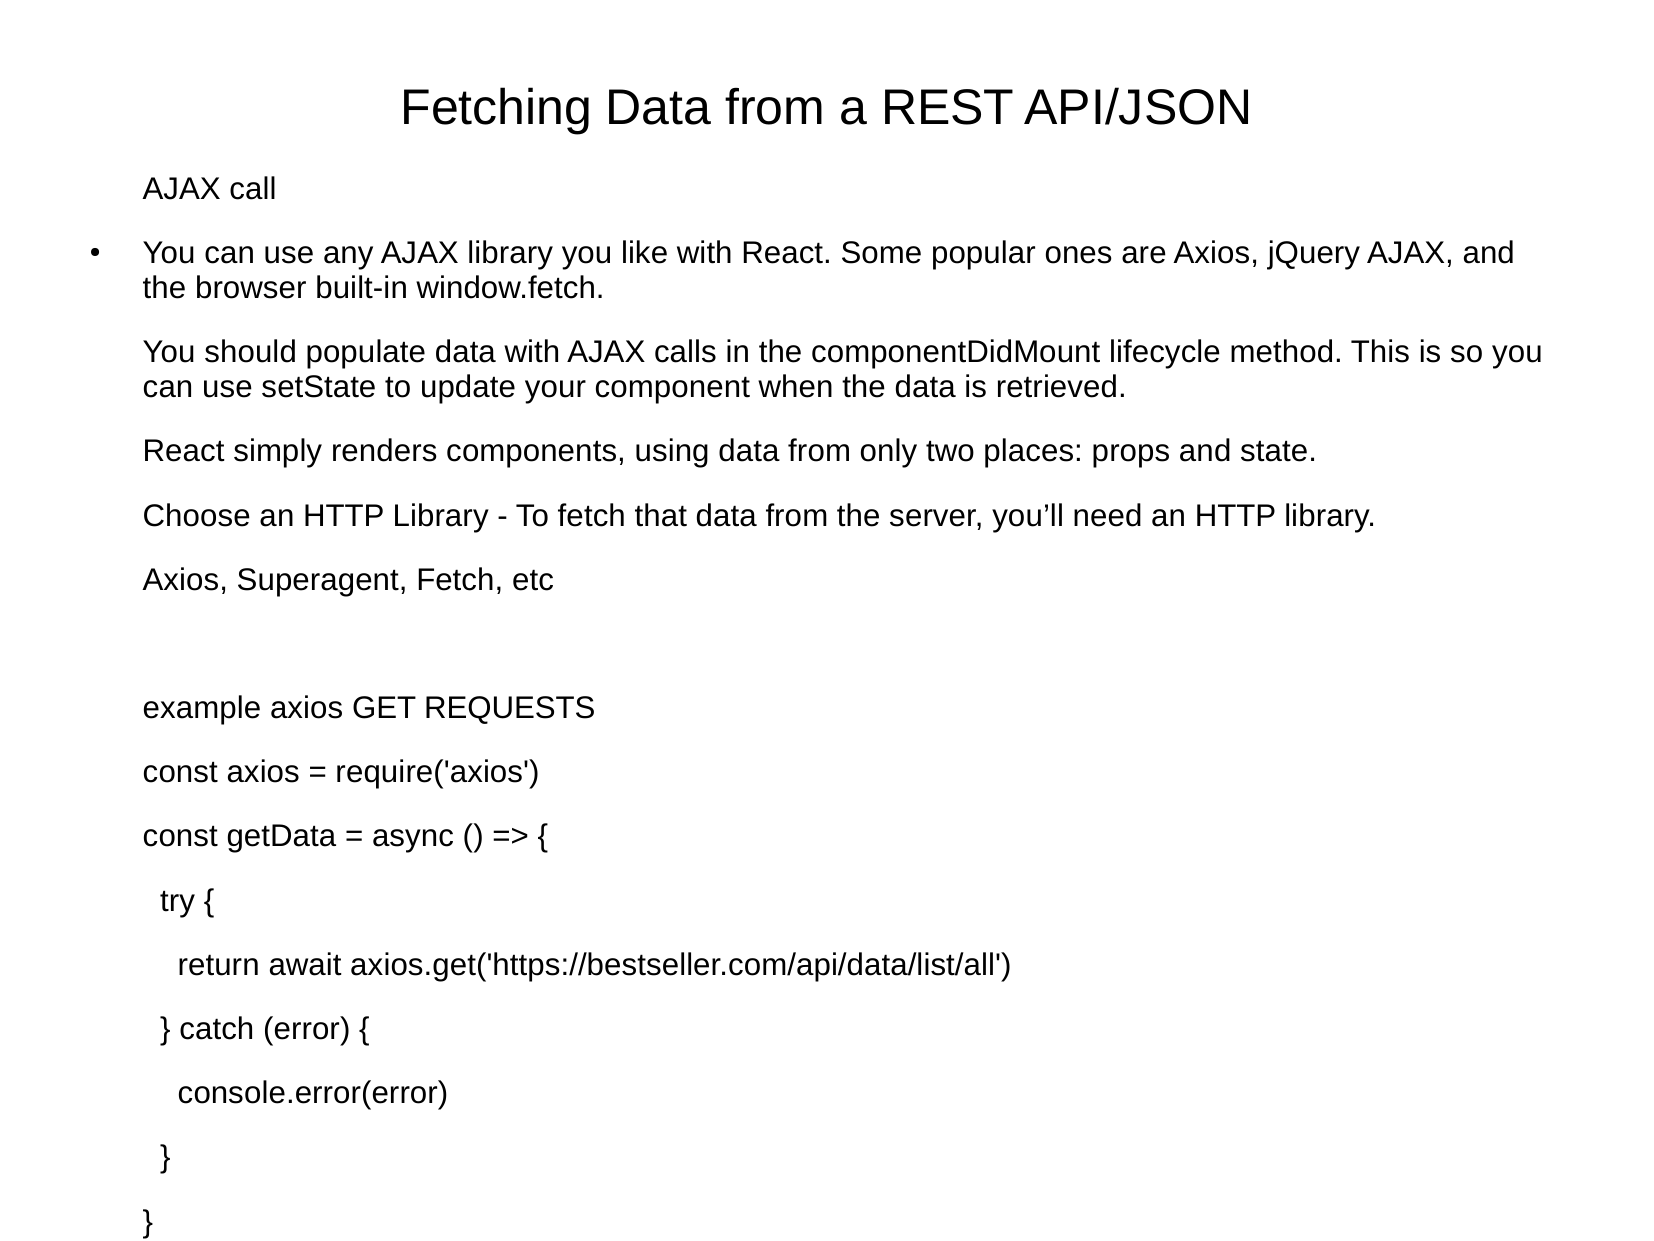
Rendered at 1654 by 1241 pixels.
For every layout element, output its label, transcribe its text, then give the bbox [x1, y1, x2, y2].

title Fetching Data from a REST API/JSON [82, 49, 1571, 166]
list AJAX call You can use any AJAX library you like with React. Some popular ones are Axios, jQuery AJAX, and the browser built-in window.fetch. You should populate data with AJAX calls in the componentDidMount lifecycle method. This is so you can use setState to update your component when the data is retrieved. React simply renders components, using data from only two places: props and state. Choose an HTTP Library - To fetch that data from the server, you’ll need an HTTP library. Axios, Superagent, Fetch, etc example axios GET REQUESTS const axios = require('axios') const getData = async () => { try { return await axios.get('https://bestseller.com/api/data/list/all') } catch (error) { console.error(error) } } [71, 171, 1561, 1239]
